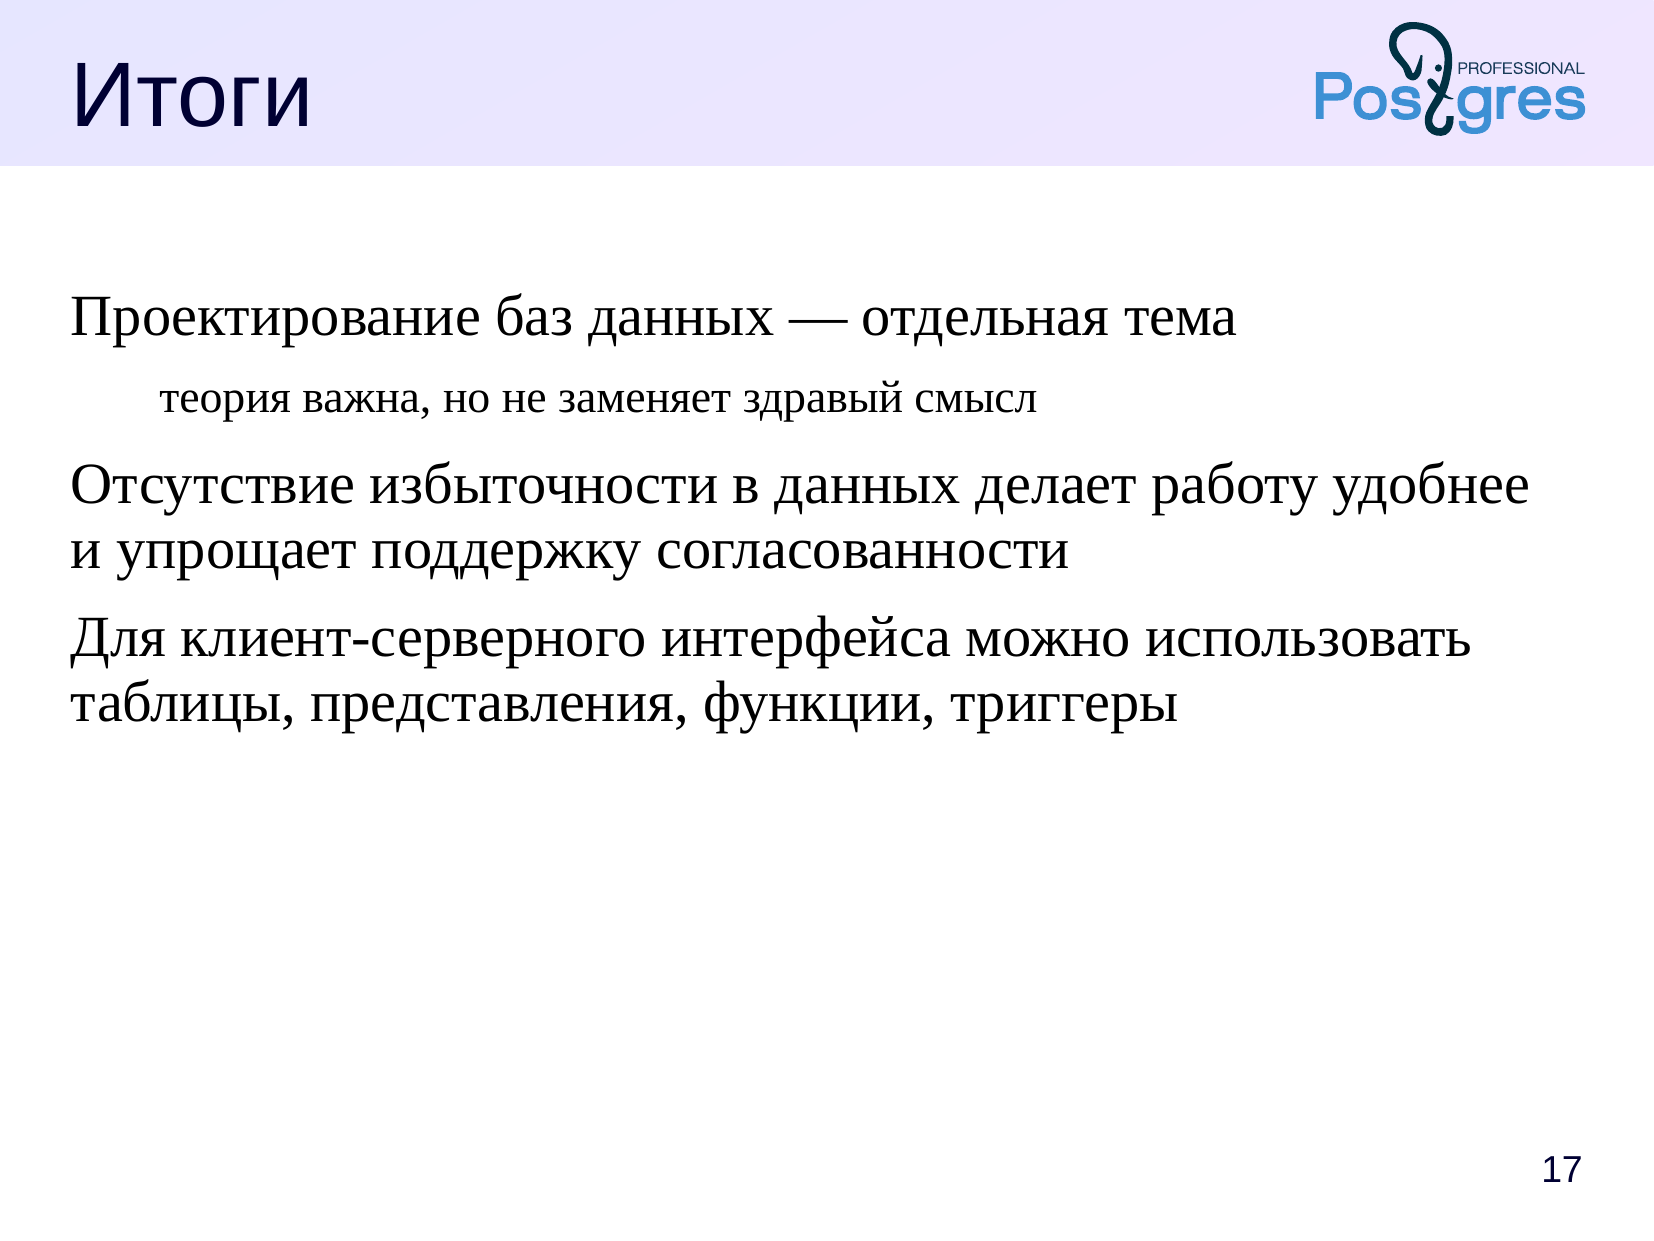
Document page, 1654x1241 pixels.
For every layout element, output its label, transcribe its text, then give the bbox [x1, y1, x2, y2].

list Проектирование баз данных — отдельная тема теория важна, но не заменяет здравый смысл Отсутствие избыточности в данных делает работу удобнее и упрощает поддержку согласованности Для клиент-серверного интерфейса можно использовать таблицы, представления, функции, триггеры [70, 283, 1583, 1134]
title Итоги [70, 43, 1241, 147]
